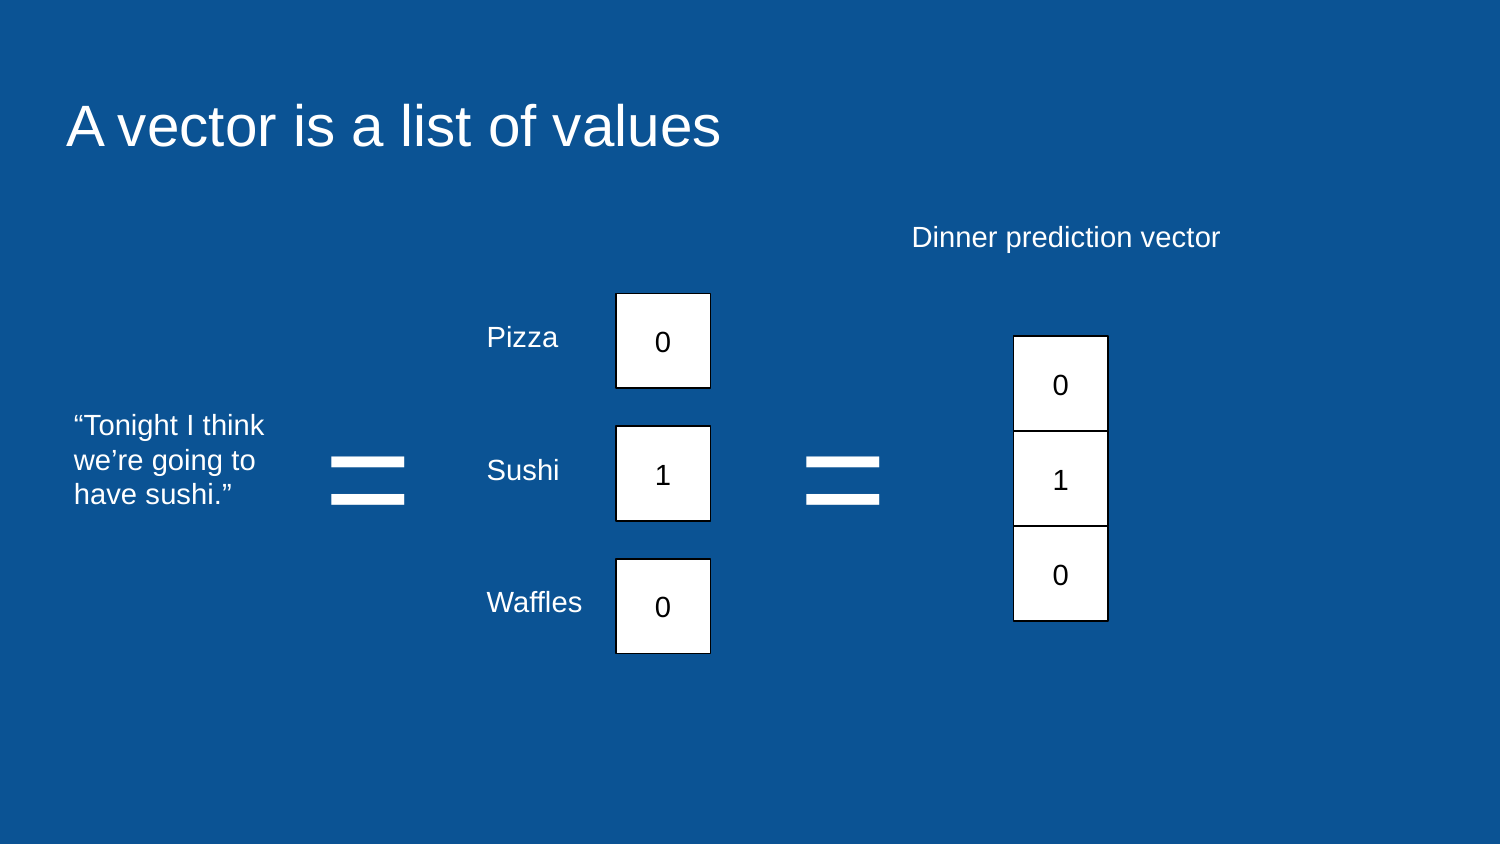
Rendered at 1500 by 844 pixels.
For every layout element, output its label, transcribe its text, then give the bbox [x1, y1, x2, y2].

text_box 0 [1013, 526, 1109, 622]
text_box = [309, 365, 483, 606]
text_box Waffles [471, 568, 754, 664]
text_box Dinner prediction vector [896, 203, 1376, 282]
text_box “Tonight I think we’re going to have sushi.” [59, 390, 287, 454]
text_box 0 [615, 293, 711, 389]
text_box 0 [1013, 335, 1109, 431]
title A vector is a list of values [51, 72, 1449, 167]
text_box Pizza [471, 303, 754, 399]
text_box 1 [615, 426, 711, 436]
text_box 0 [615, 558, 711, 568]
text_box = [784, 365, 958, 606]
text_box 1 [1013, 431, 1109, 526]
text_box Sushi [483, 436, 754, 531]
